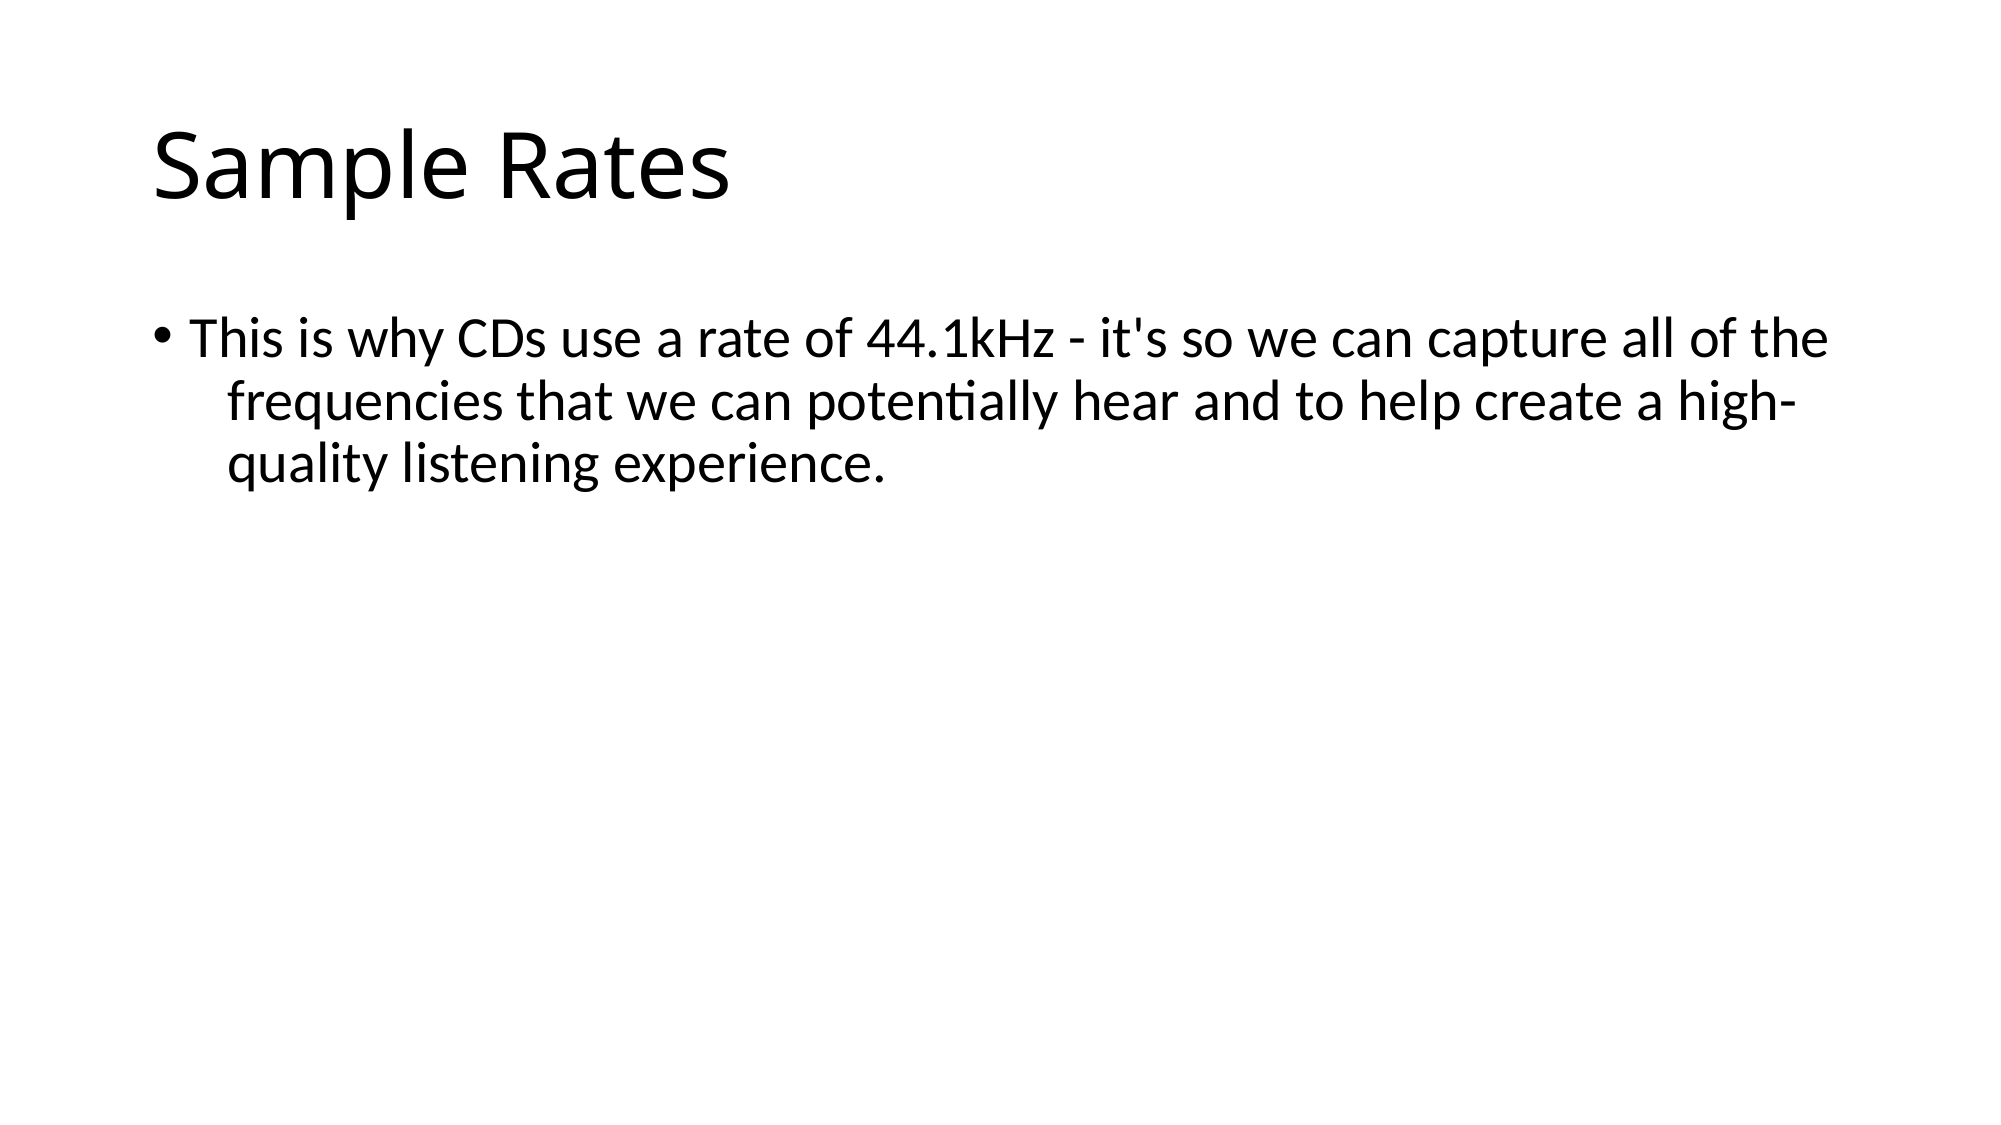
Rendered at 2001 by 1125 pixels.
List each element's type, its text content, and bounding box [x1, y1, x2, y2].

title Sample Rates [137, 59, 1863, 278]
list This is why CDs use a rate of 44.1kHz - it's so we can capture all of the frequencies that we can potentially hear and to help create a high-quality listening experience. [137, 299, 1863, 1014]
